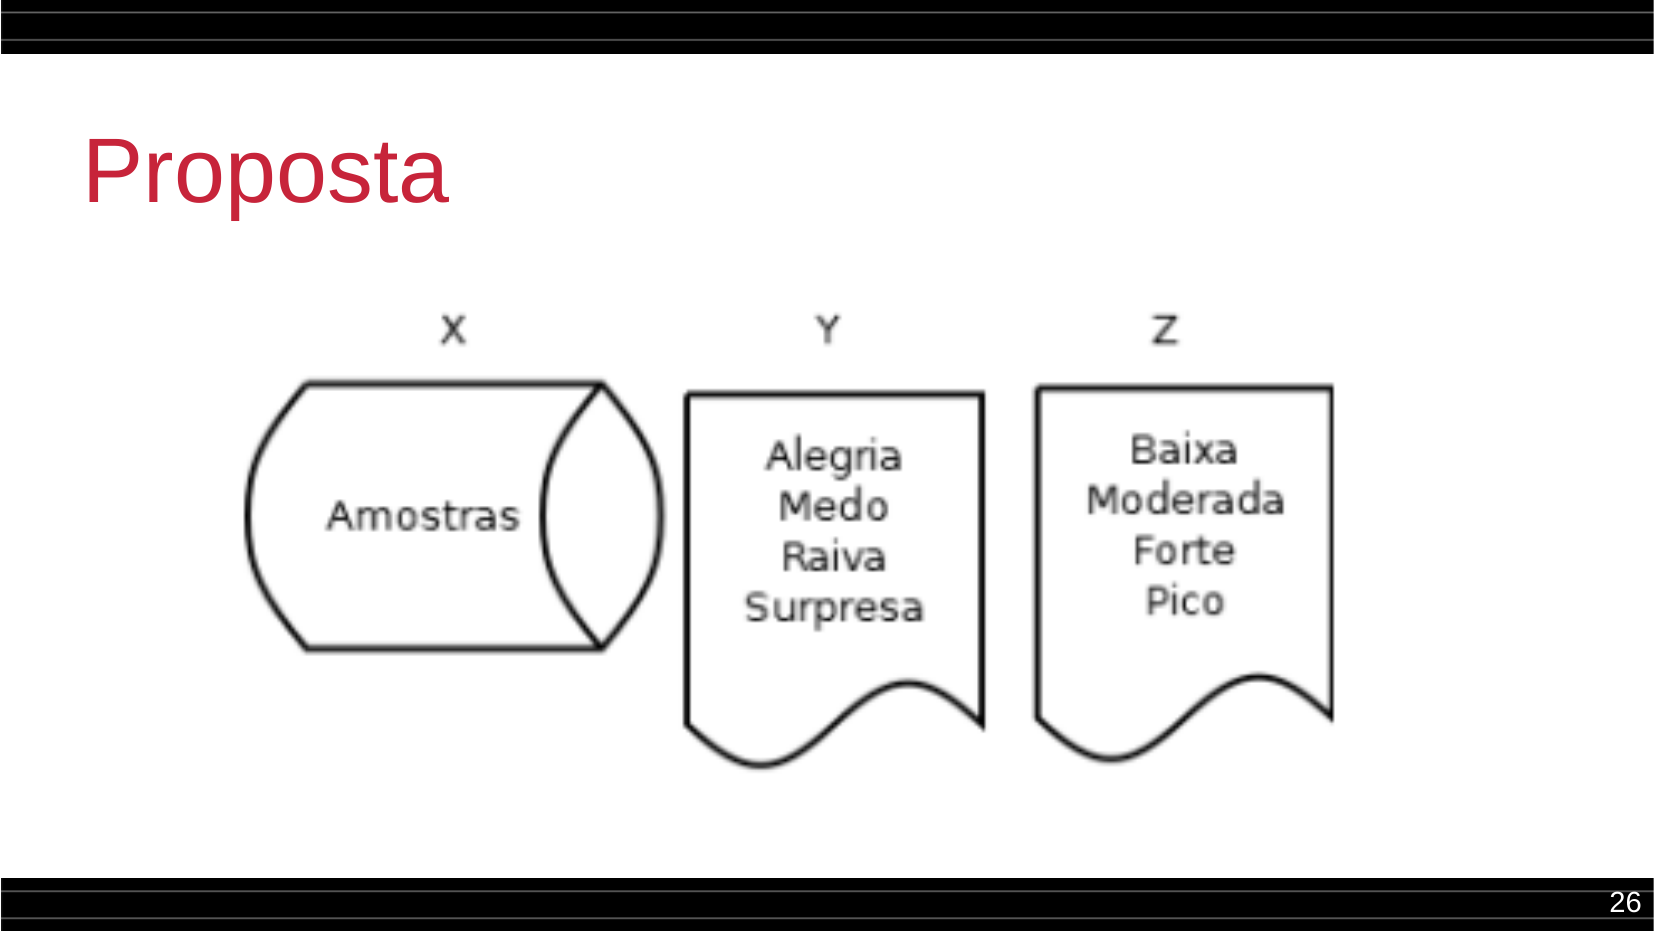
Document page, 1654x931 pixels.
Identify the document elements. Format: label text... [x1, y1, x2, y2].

title Proposta [82, 92, 1571, 249]
picture [1, 878, 1654, 931]
picture [1, 0, 1654, 54]
picture [182, 287, 1472, 827]
